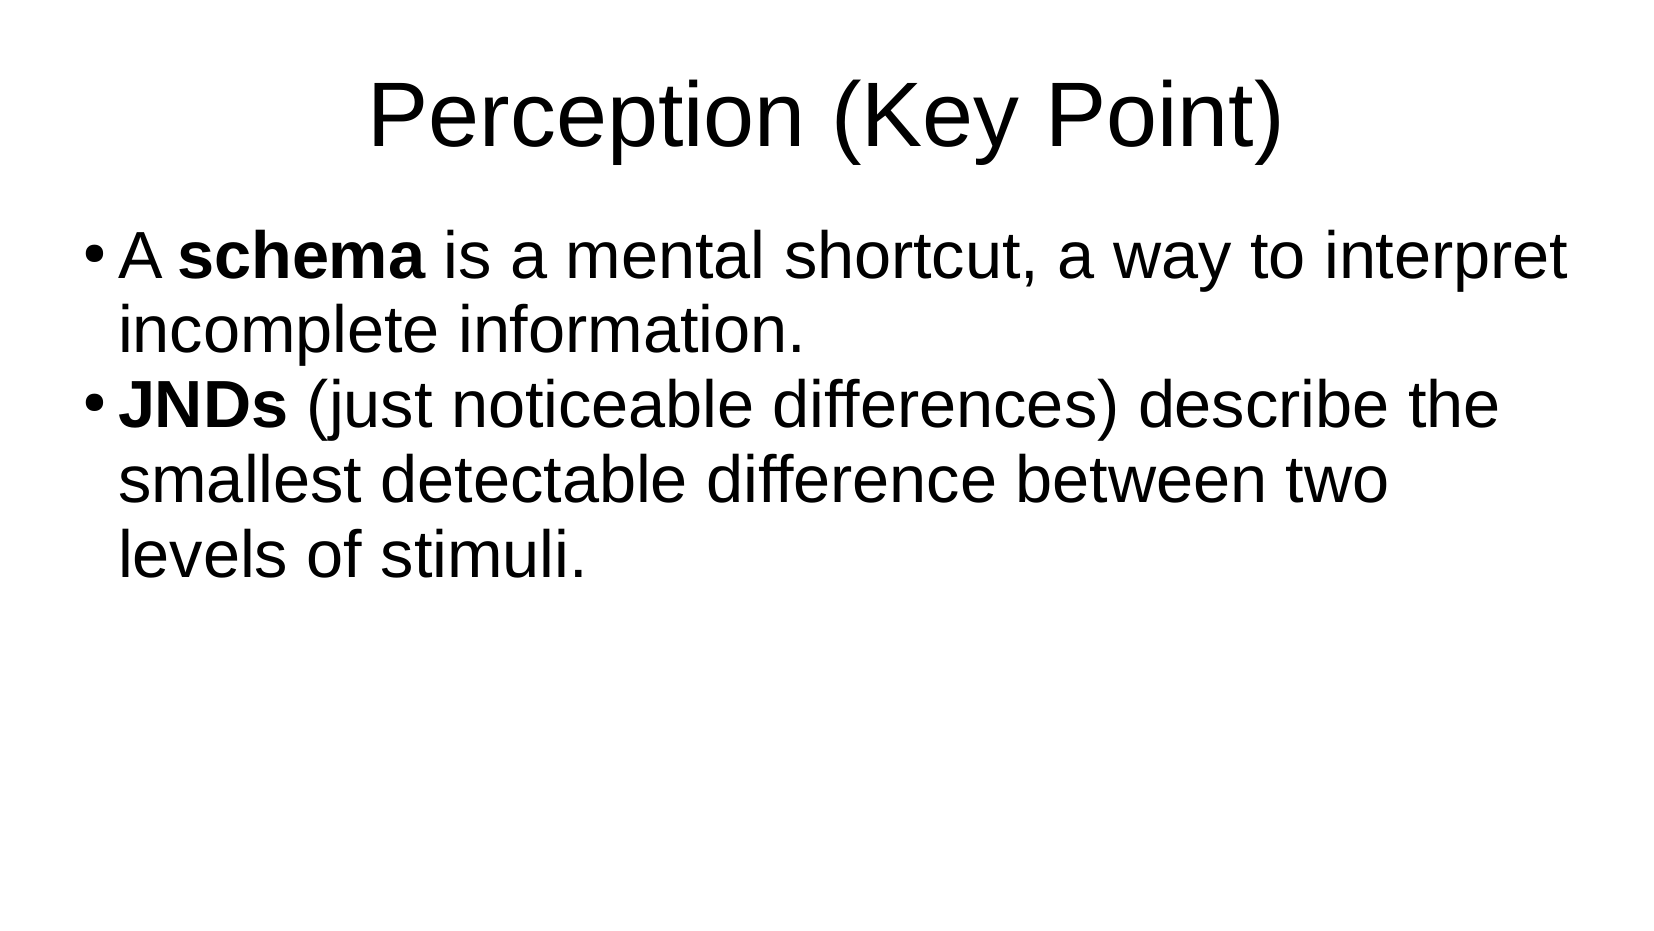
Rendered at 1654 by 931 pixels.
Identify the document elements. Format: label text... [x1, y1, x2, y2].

title Perception (Key Point) [82, 37, 1571, 193]
subtitle A schema is a mental shortcut, a way to interpret incomplete information. JNDs (just noticeable differences) describe the smallest detectable difference between two levels of stimuli. [82, 217, 1571, 758]
